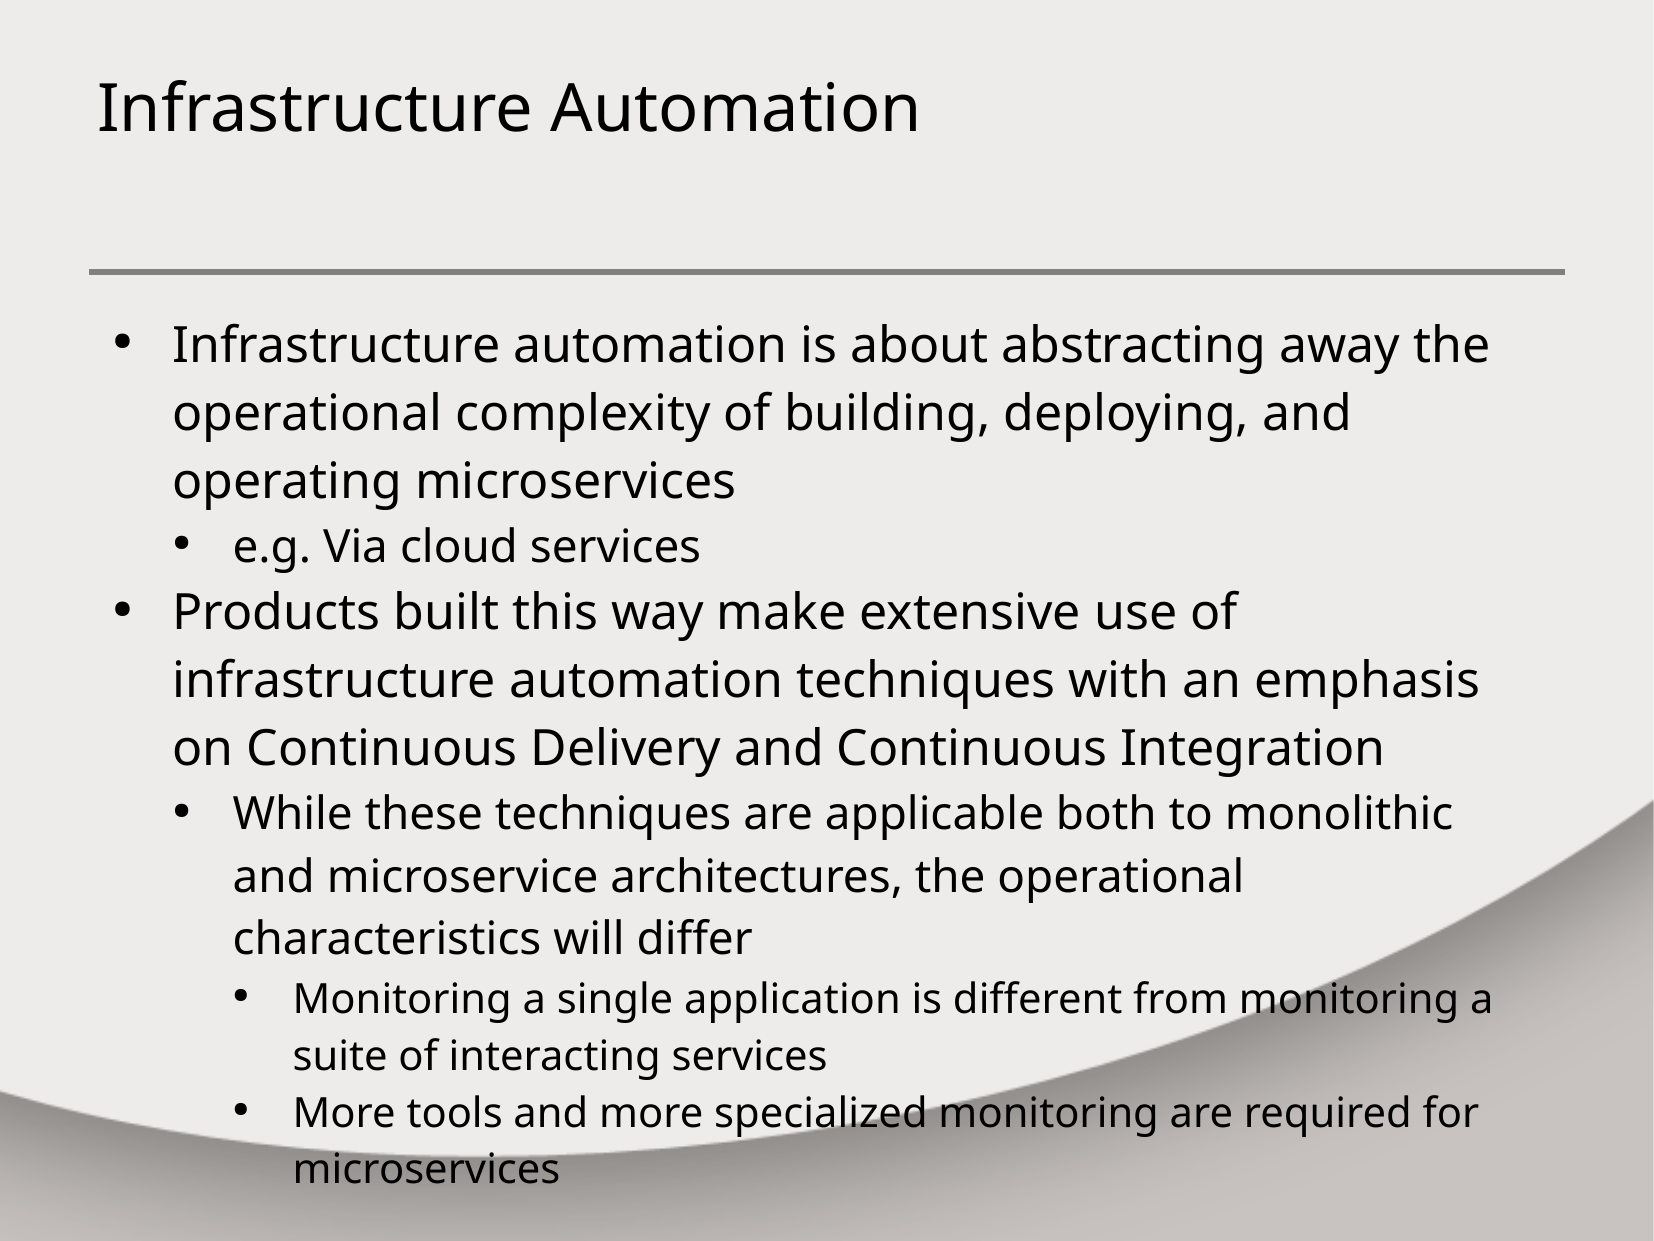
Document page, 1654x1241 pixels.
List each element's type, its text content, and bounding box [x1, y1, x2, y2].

picture [0, 0, 1654, 1241]
text_box Infrastructure automation is about abstracting away the operational complexity of building, deploying, and operating microservices e.g. Via cloud services Products built this way make extensive use of infrastructure automation techniques with an emphasis on Continuous Delivery and Continuous Integration While these techniques are applicable both to monolithic and microservice architectures, the operational characteristics will differ Monitoring a single application is different from monitoring a suite of interacting services More tools and more specialized monitoring are required for microservices [97, 301, 1561, 1164]
title Infrastructure Automation [97, 75, 1560, 226]
